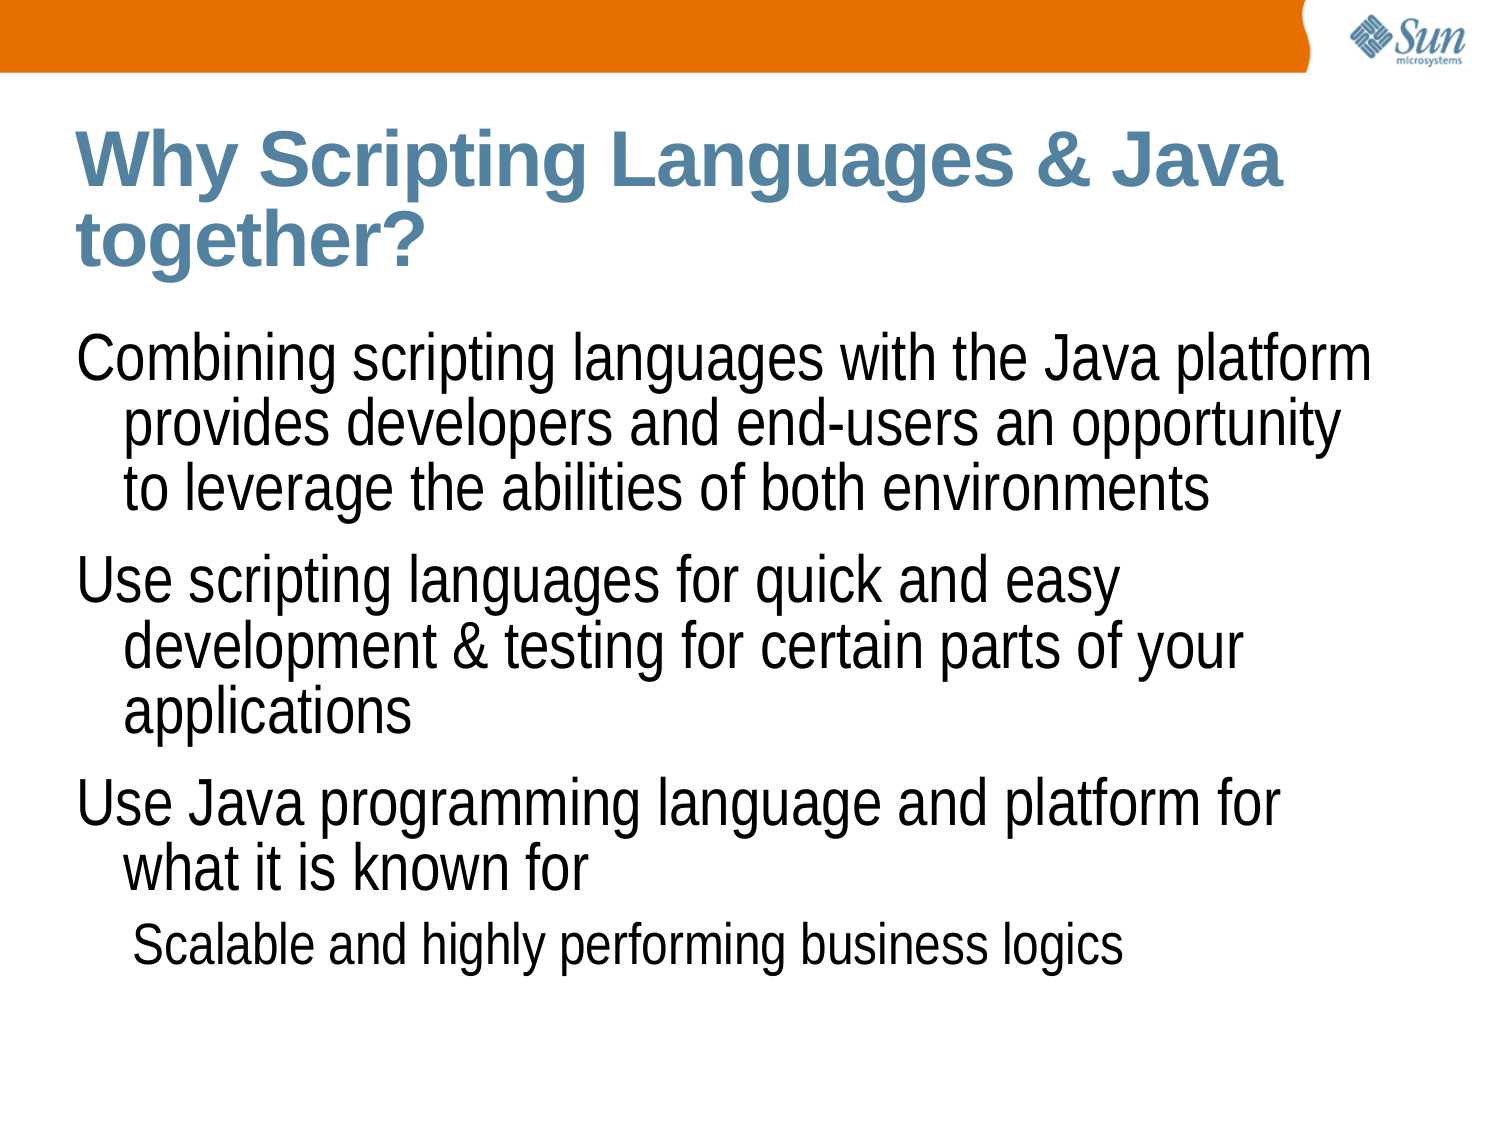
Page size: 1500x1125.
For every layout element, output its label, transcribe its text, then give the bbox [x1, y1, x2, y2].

title Why Scripting Languages & Java together? [75, 122, 1438, 291]
list Combining scripting languages with the Java platform provides developers and end-users an opportunity to leverage the abilities of both environments Use scripting languages for quick and easy development & testing for certain parts of your applications Use Java programming language and platform for what it is known for Scalable and highly performing business logics [56, 327, 1394, 1087]
picture [0, 0, 1500, 75]
